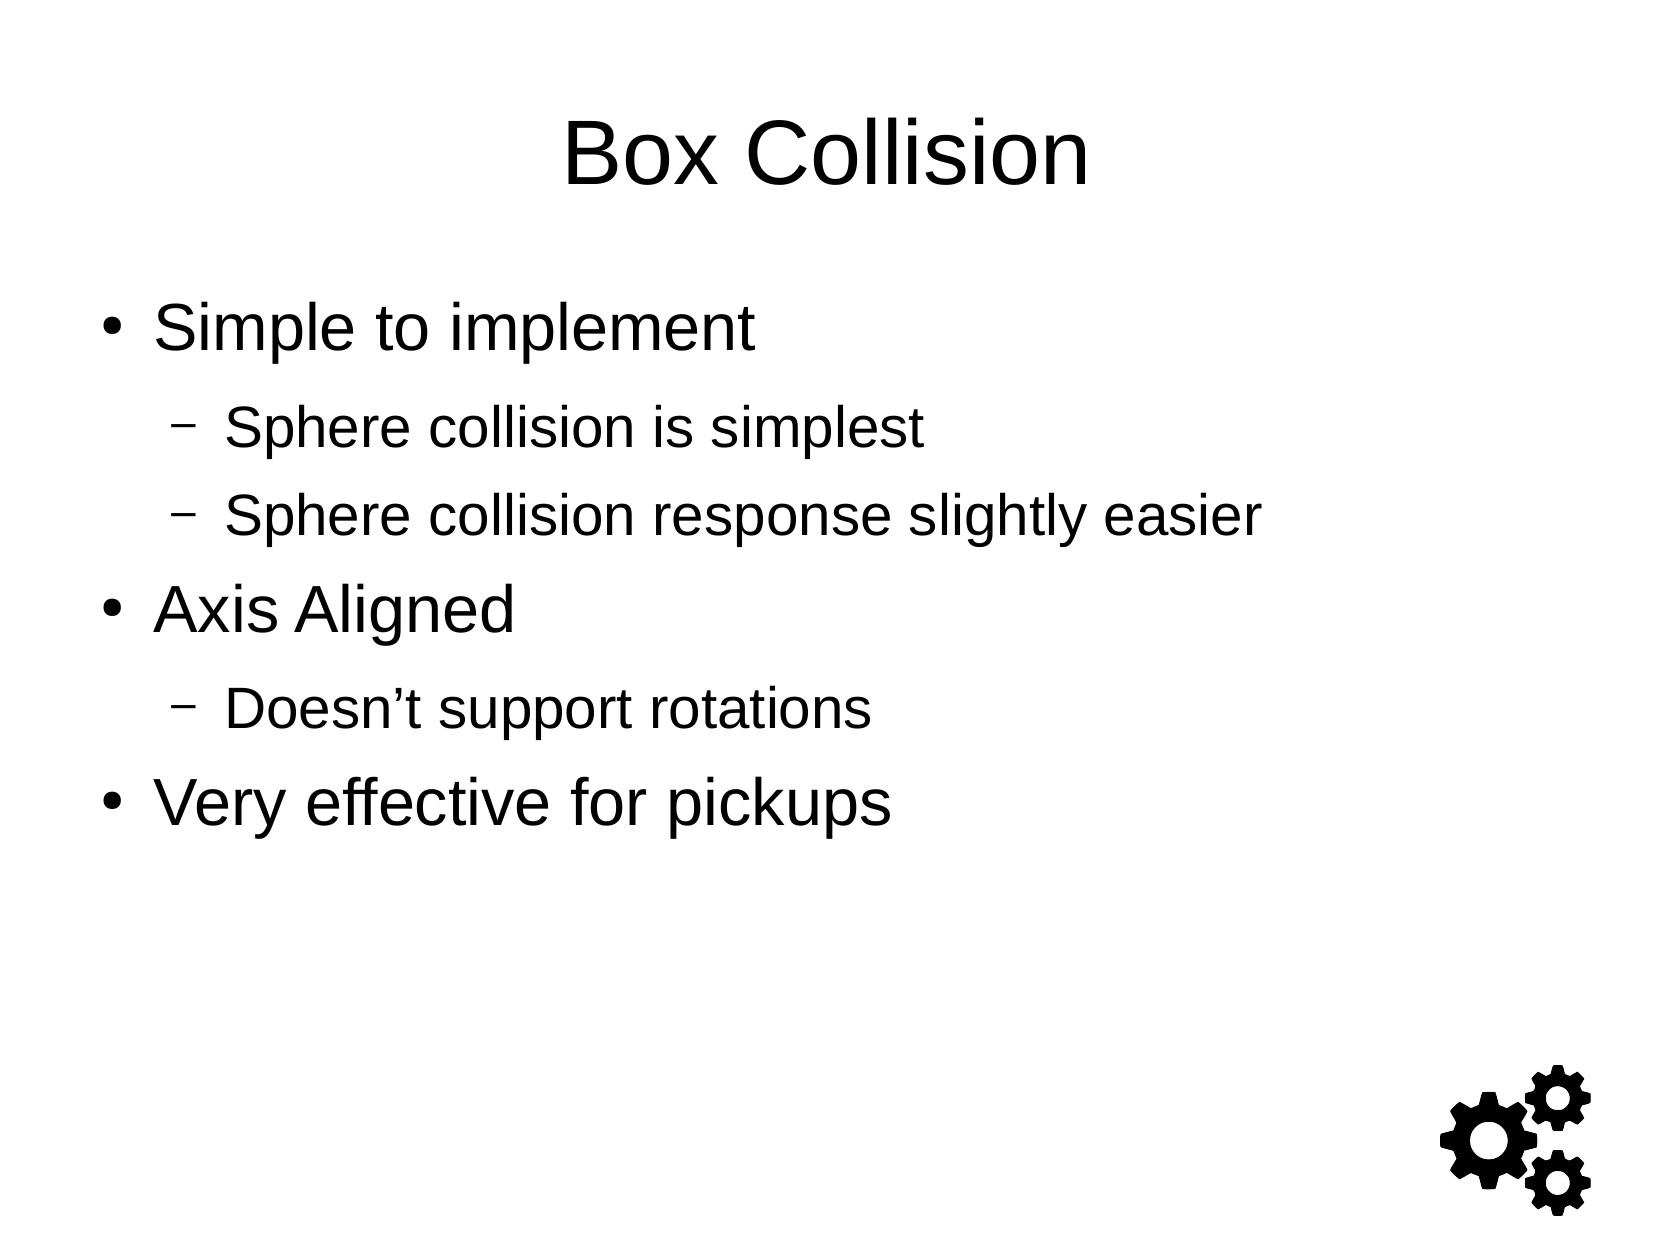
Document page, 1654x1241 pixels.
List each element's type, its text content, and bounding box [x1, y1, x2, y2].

picture [1440, 1065, 1591, 1216]
title Box Collision [82, 49, 1571, 257]
list Simple to implement Sphere collision is simplest Sphere collision response slightly easier Axis Aligned Doesn’t support rotations Very effective for pickups [82, 290, 1571, 1010]
